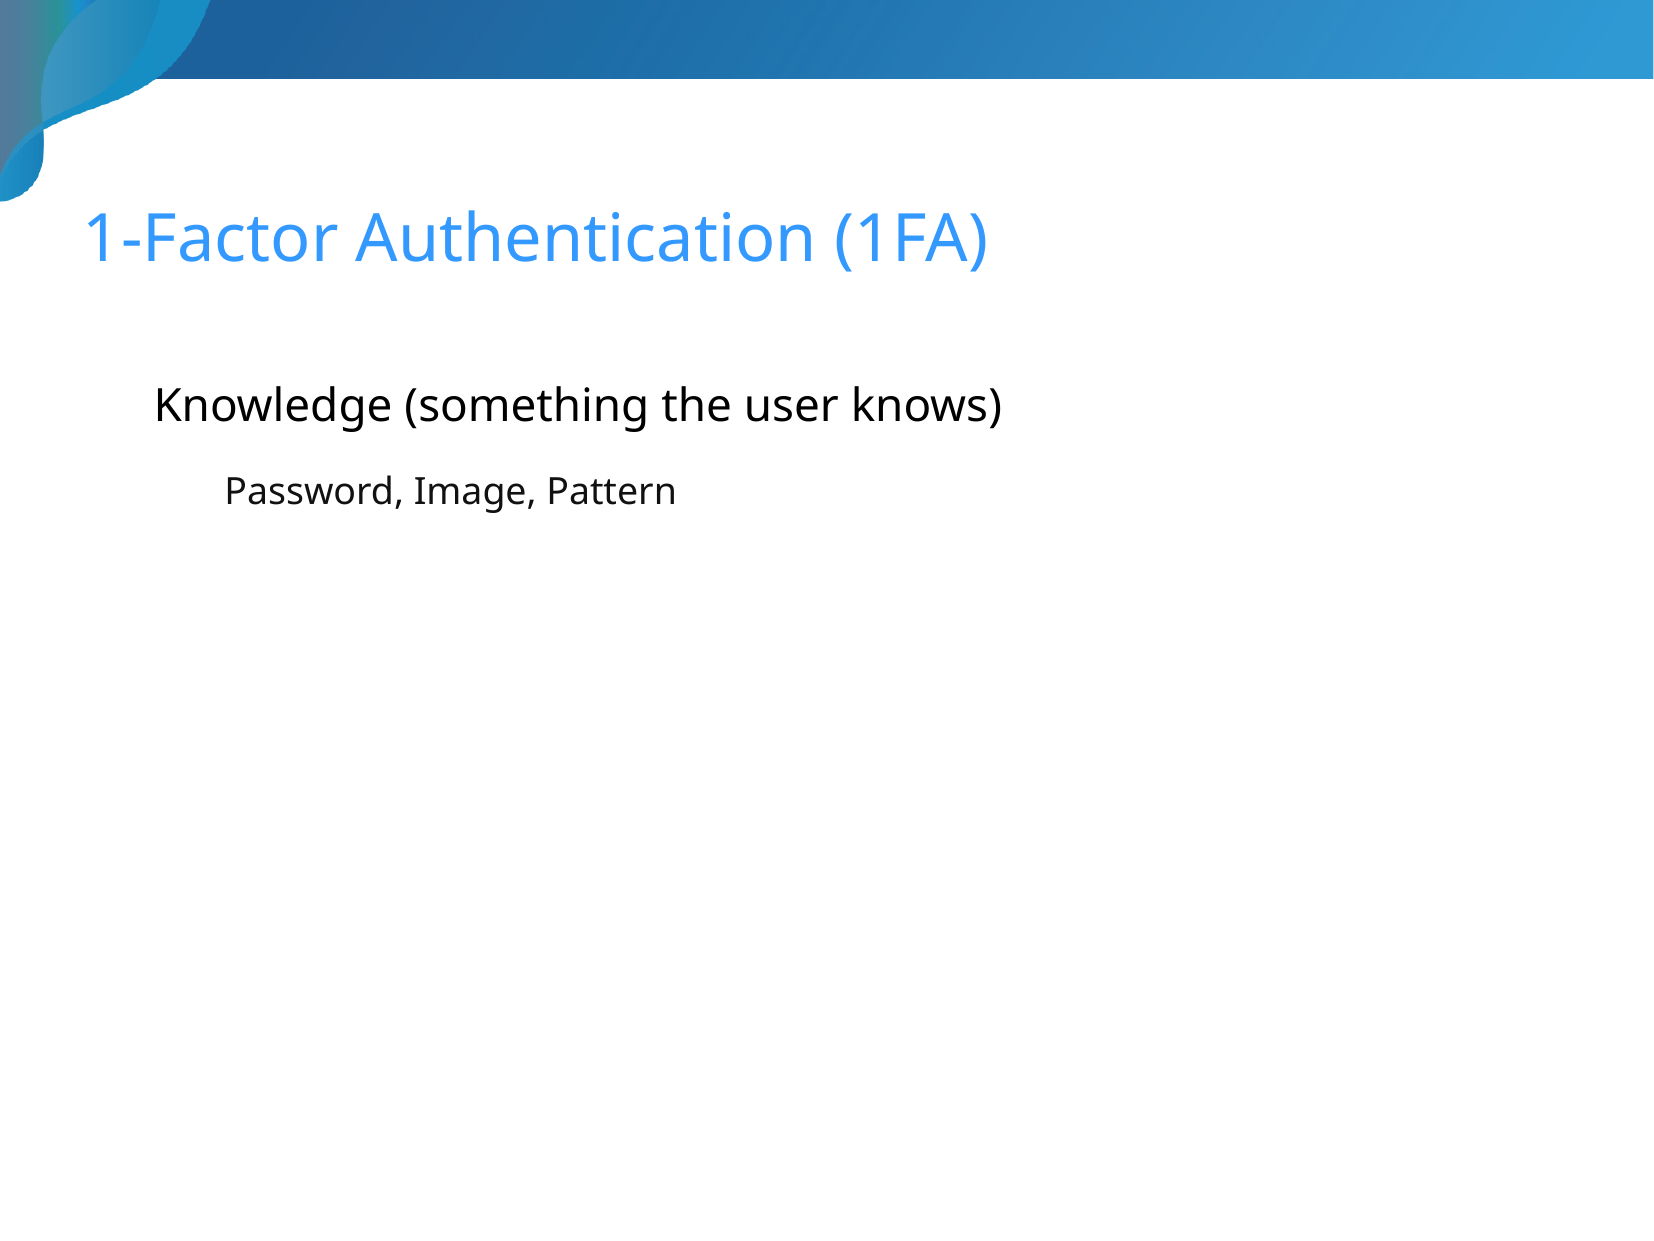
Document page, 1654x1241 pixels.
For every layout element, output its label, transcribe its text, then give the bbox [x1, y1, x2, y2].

title 1-Factor Authentication (1FA) [82, 139, 1571, 332]
list Knowledge (something the user knows) Password, Image, Pattern [82, 372, 1576, 826]
picture [0, 0, 1654, 1241]
